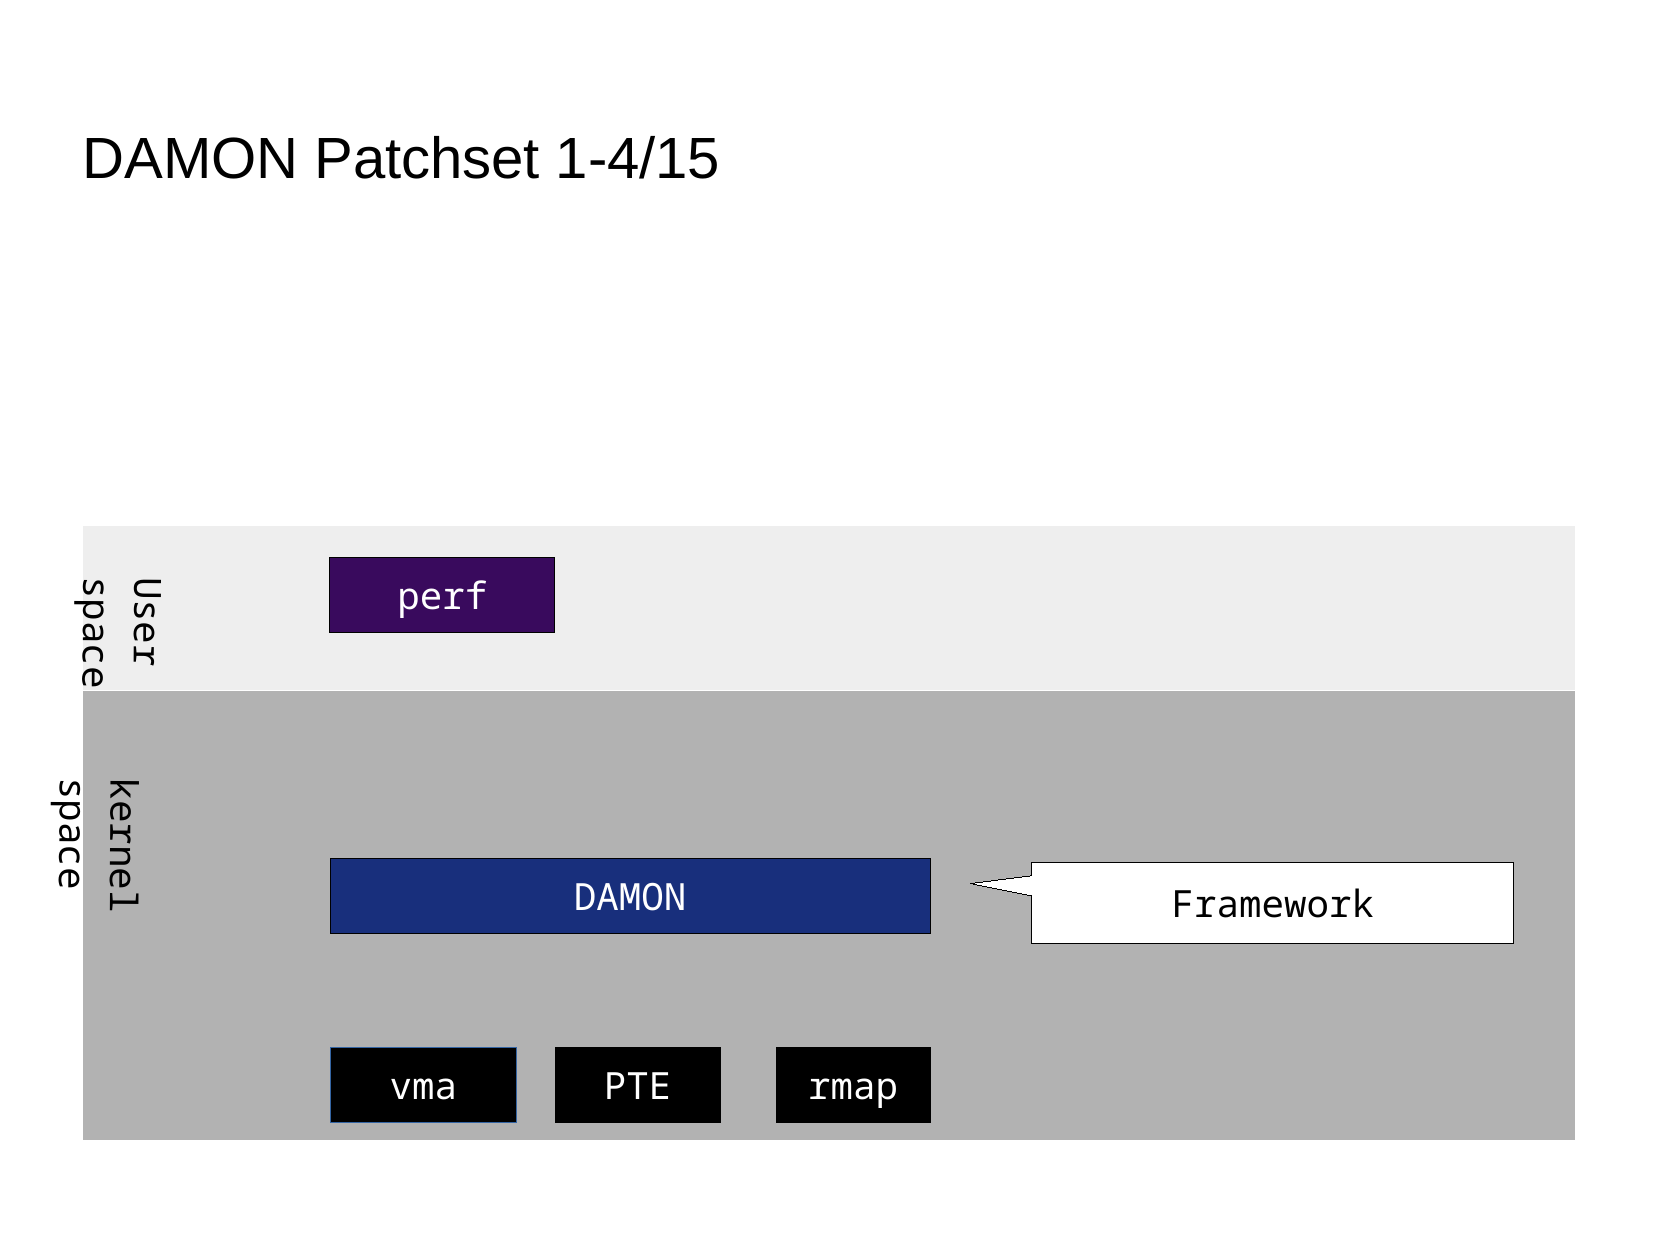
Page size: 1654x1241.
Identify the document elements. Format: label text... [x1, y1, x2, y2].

text_box [82, 604, 91, 651]
title DAMON Patchset 1-4/15 [82, 108, 1571, 210]
text_box [82, 525, 1576, 1141]
text_box kernel space [100, 829, 158, 1032]
text_box PTE [555, 1047, 721, 1123]
text_box rmap [776, 1047, 931, 1123]
text_box vma [330, 1047, 517, 1123]
text_box [85, 627, 91, 637]
text_box User space [89, 562, 182, 830]
text_box perf [329, 557, 555, 633]
text_box [82, 650, 90, 674]
text_box [85, 605, 91, 615]
text_box Framework [970, 862, 1514, 944]
text_box DAMON [330, 858, 931, 934]
